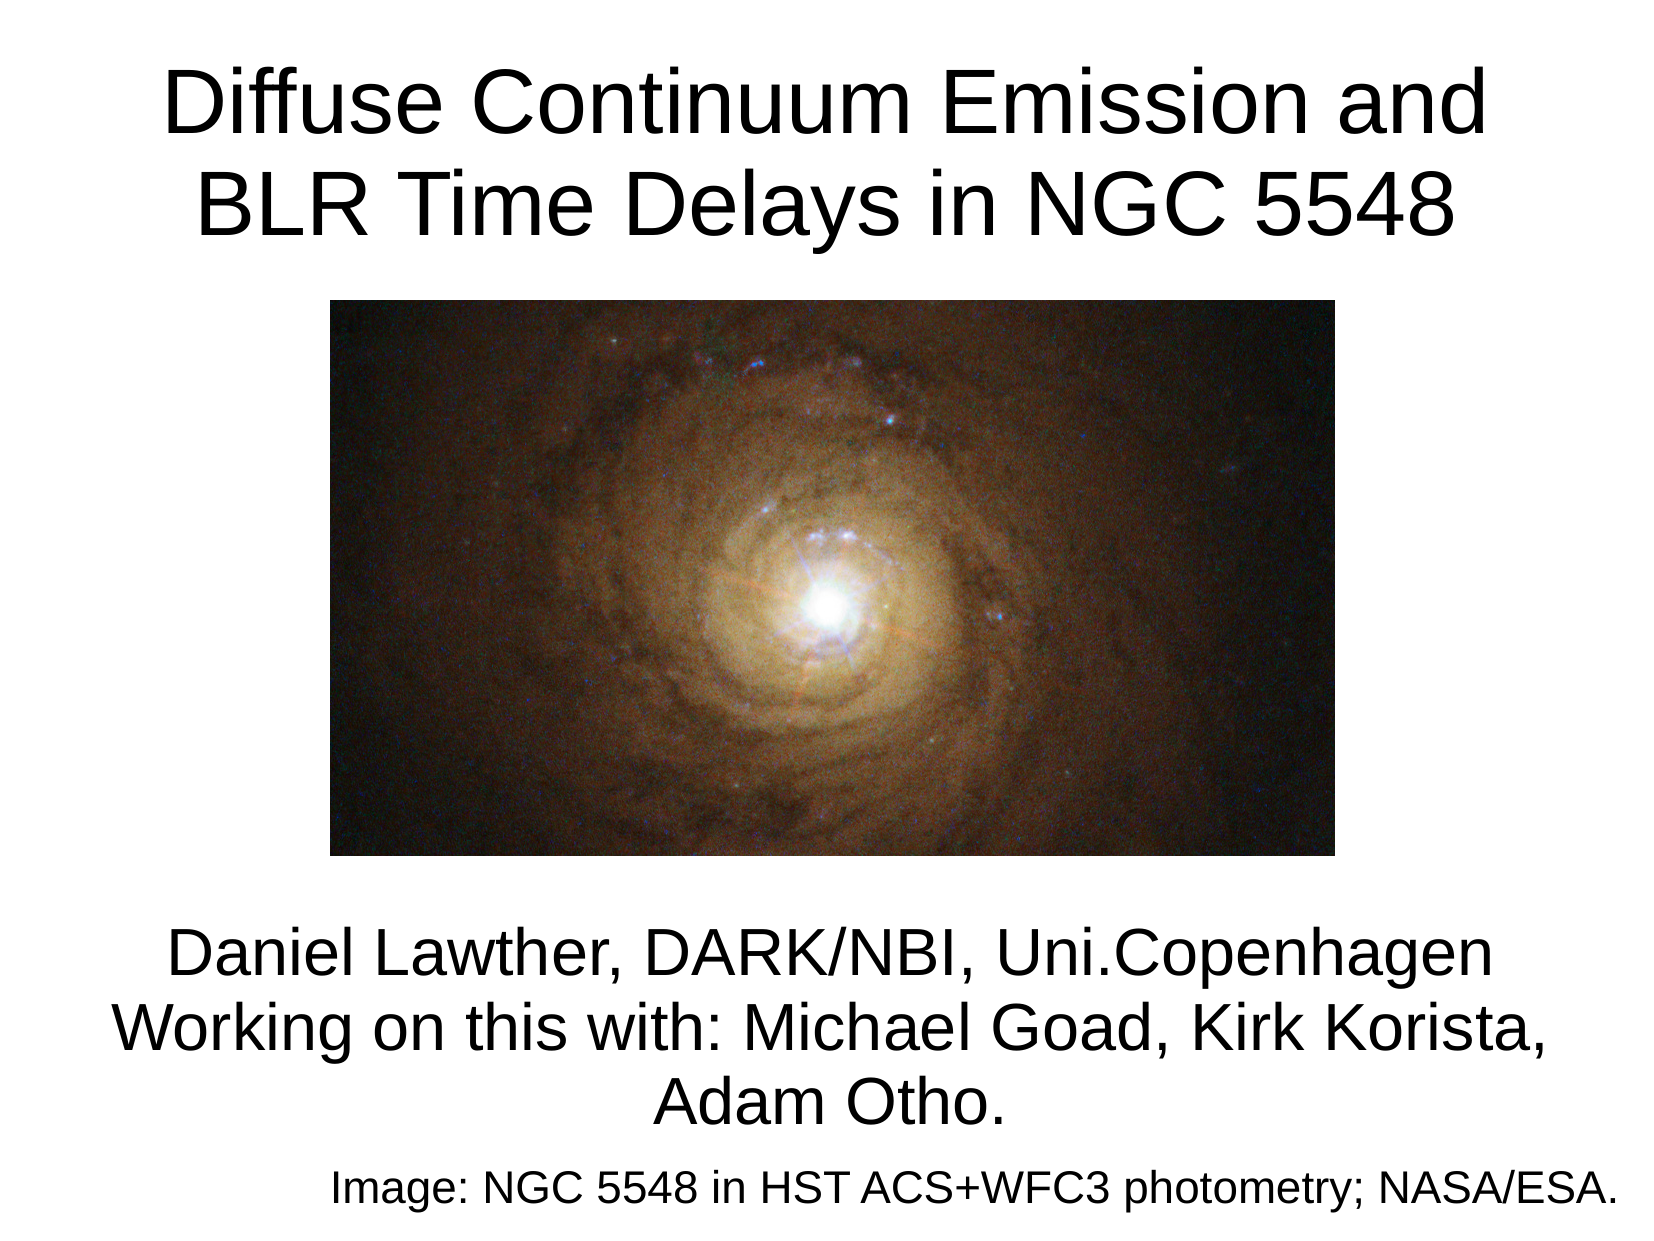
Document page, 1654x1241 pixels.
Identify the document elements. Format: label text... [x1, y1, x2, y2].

title Diffuse Continuum Emission and BLR Time Delays in NGC 5548 [82, 49, 1571, 257]
picture [330, 300, 1336, 856]
subtitle Daniel Lawther, DARK/NBI, Uni.Copenhagen Working on this with: Michael Goad, Kirk Korista, Adam Otho. [86, 915, 1576, 1139]
text_box Image: NGC 5548 in HST ACS+WFC3 photometry; NASA/ESA. [315, 1155, 1654, 1241]
